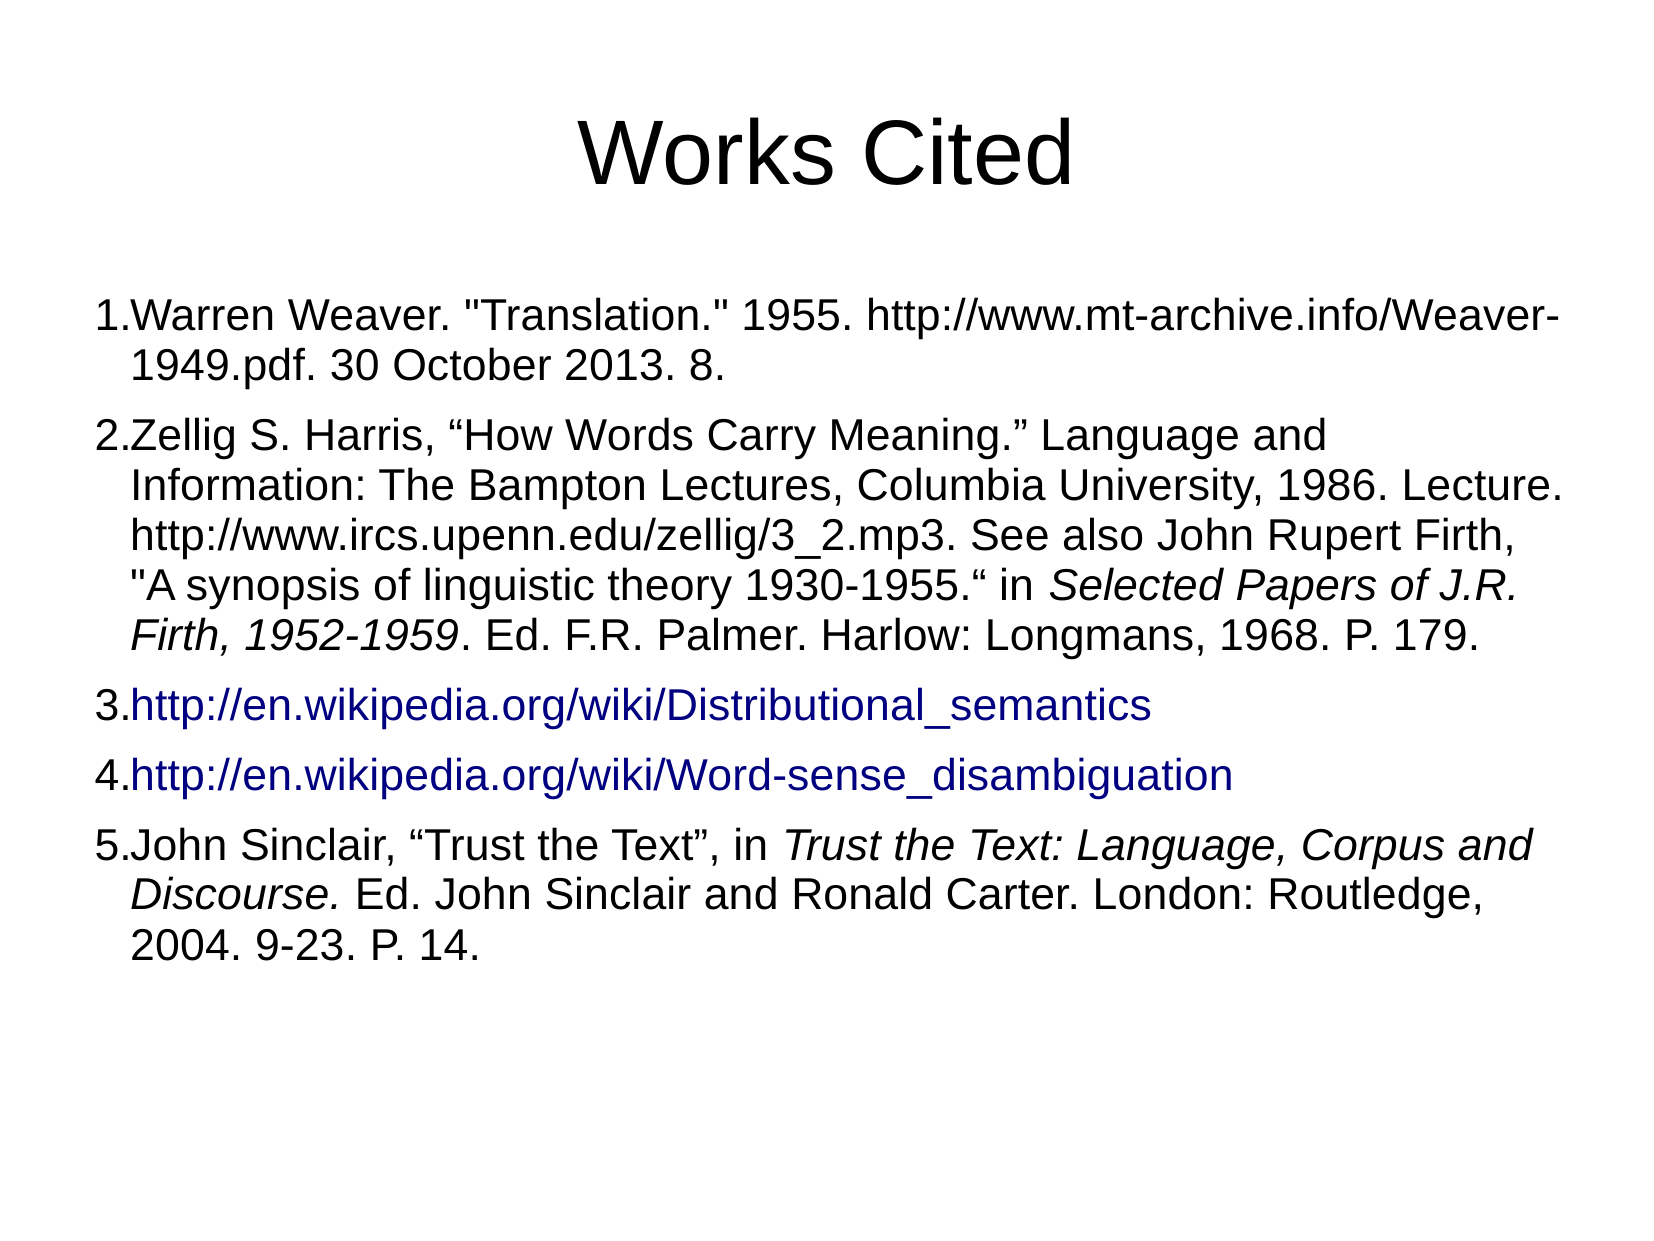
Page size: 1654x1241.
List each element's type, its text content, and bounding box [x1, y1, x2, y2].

title Works Cited [82, 49, 1571, 257]
list Warren Weaver. "Translation." 1955. http://www.mt-archive.info/Weaver-1949.pdf. 30 October 2013. 8. Zellig S. Harris, “How Words Carry Meaning.” Language and Information: The Bampton Lectures, Columbia University, 1986. Lecture. http://www.ircs.upenn.edu/zellig/3_2.mp3. See also John Rupert Firth, "A synopsis of linguistic theory 1930-1955.“ in Selected Papers of J.R. Firth, 1952-1959. Ed. F.R. Palmer. Harlow: Longmans, 1968. P. 179. http://en.wikipedia.org/wiki/Distributional_semantics http://en.wikipedia.org/wiki/Word-sense_disambiguation John Sinclair, “Trust the Text”, in Trust the Text: Language, Corpus and Discourse. Ed. John Sinclair and Ronald Carter. London: Routledge, 2004. 9-23. P. 14. [82, 290, 1571, 1010]
